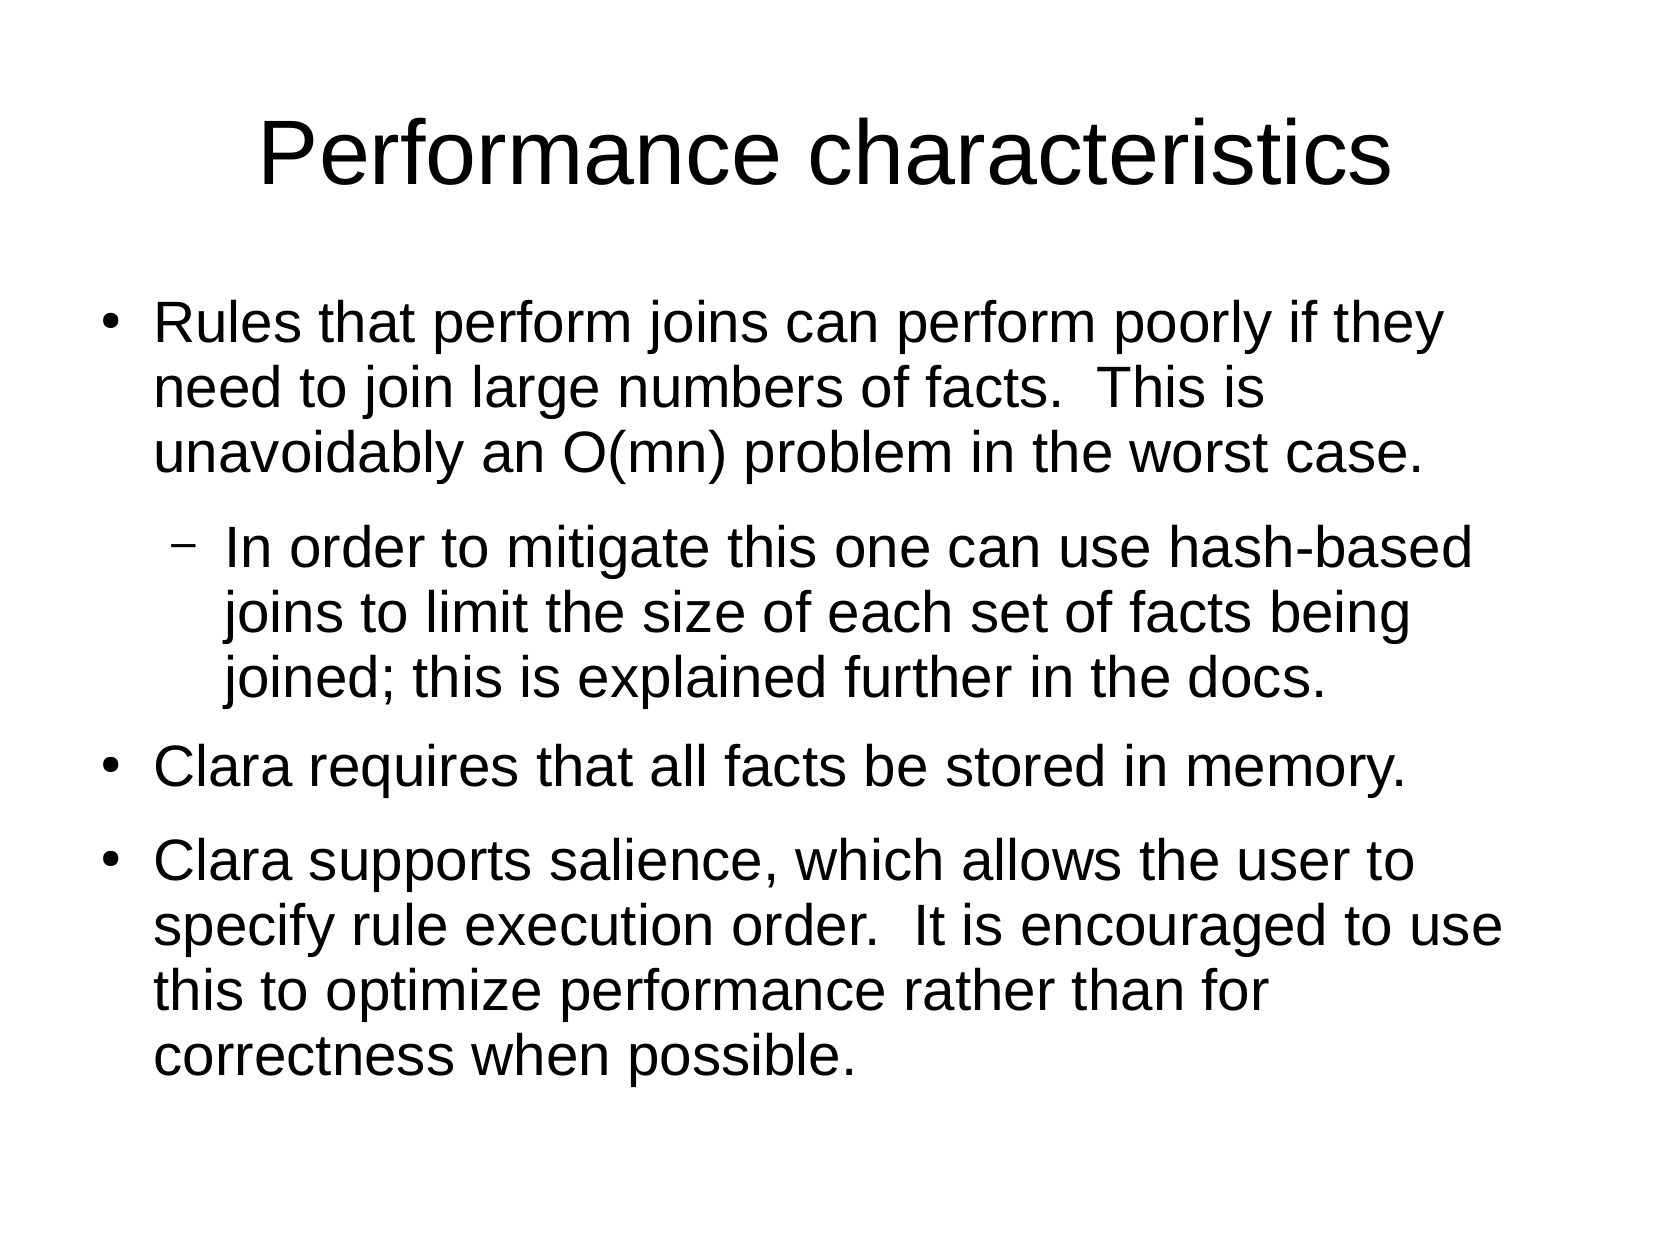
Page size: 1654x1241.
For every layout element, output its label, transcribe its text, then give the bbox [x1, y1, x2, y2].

list Rules that perform joins can perform poorly if they need to join large numbers of facts. This is unavoidably an O(mn) problem in the worst case. In order to mitigate this one can use hash-based joins to limit the size of each set of facts being joined; this is explained further in the docs. Clara requires that all facts be stored in memory. Clara supports salience, which allows the user to specify rule execution order. It is encouraged to use this to optimize performance rather than for correctness when possible. [82, 290, 1571, 1109]
title Performance characteristics [82, 49, 1571, 257]
